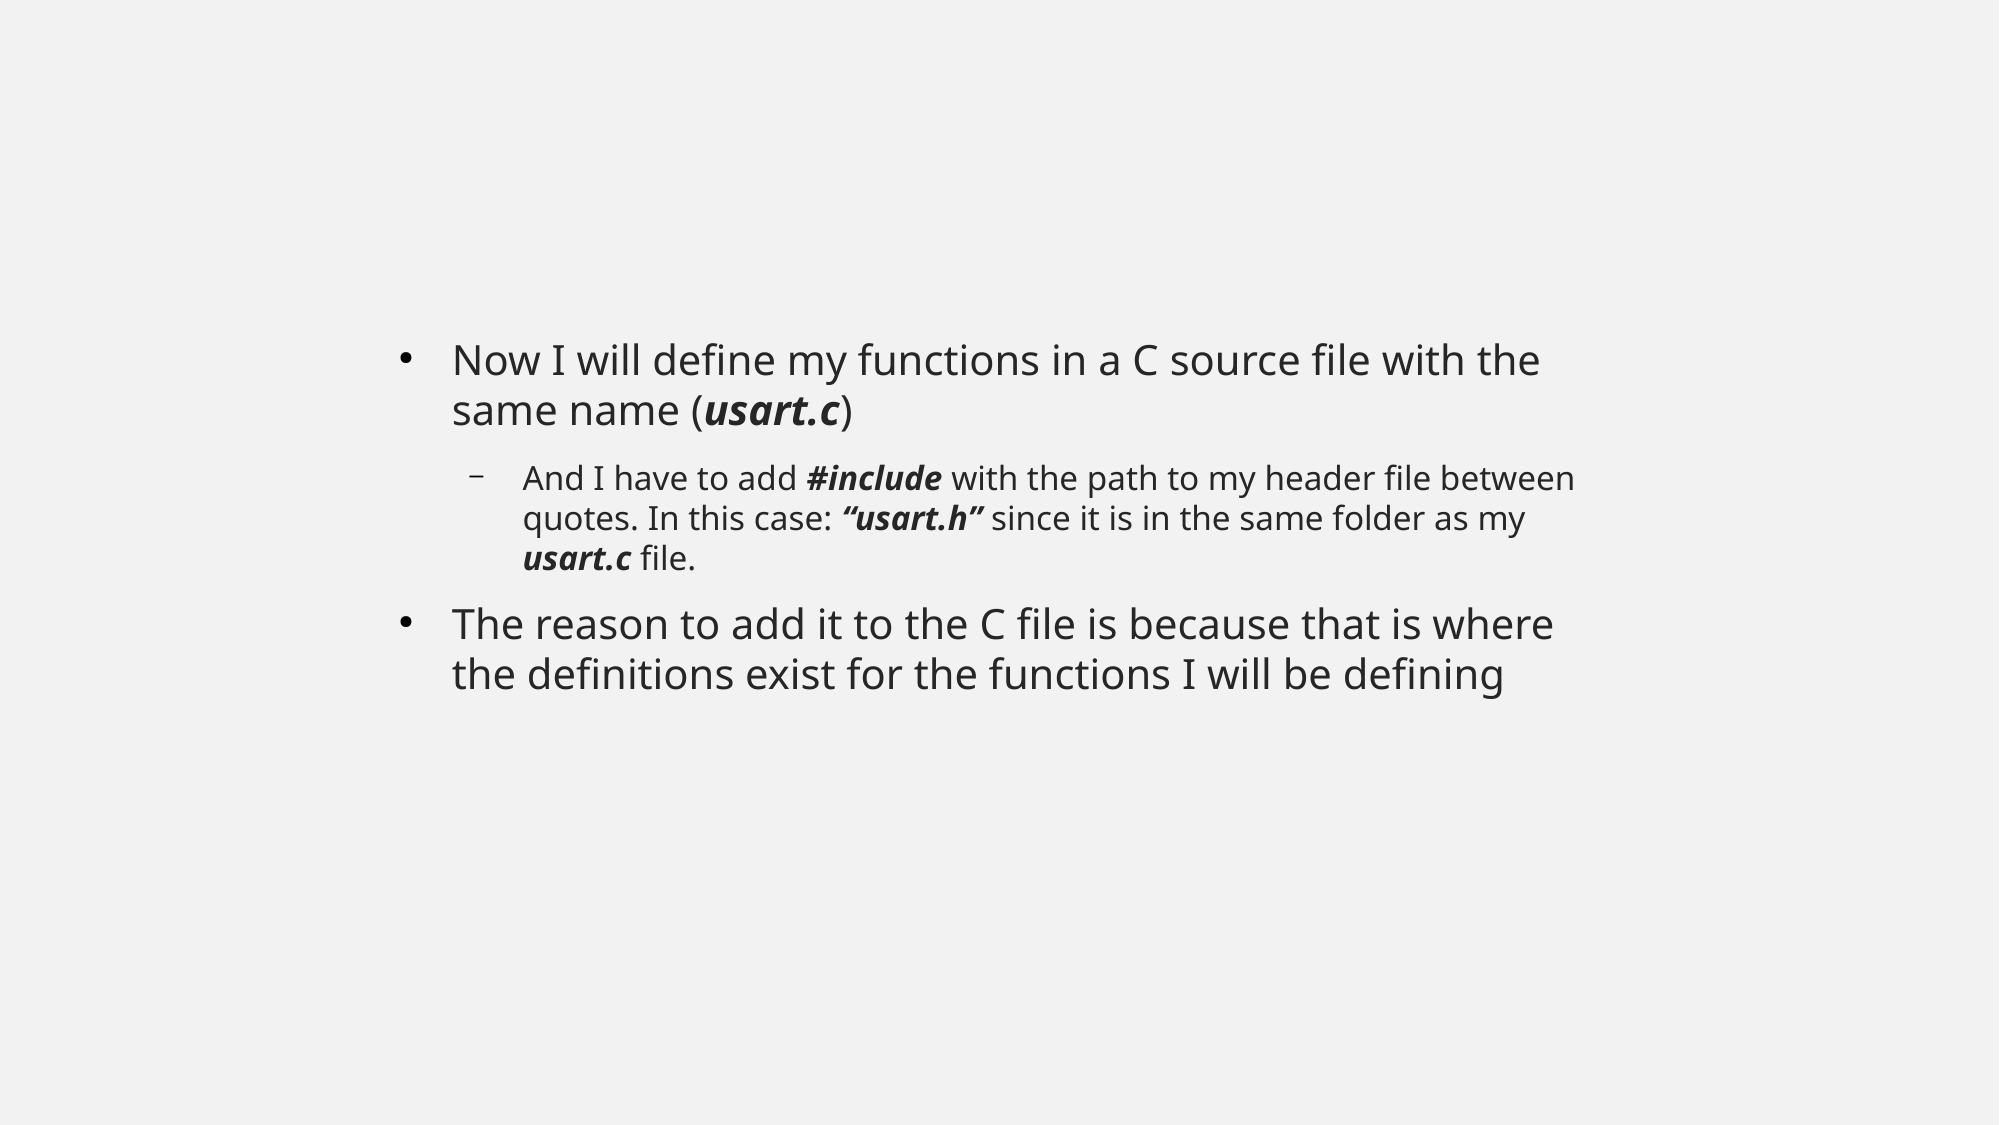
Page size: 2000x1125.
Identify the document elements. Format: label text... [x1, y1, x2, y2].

list Now I will define my functions in a C source file with the same name (usart.c) And I have to add #include with the path to my header file between quotes. In this case: “usart.h” since it is in the same folder as my usart.c file. The reason to add it to the C file is because that is where the definitions exist for the functions I will be defining [365, 326, 1634, 799]
